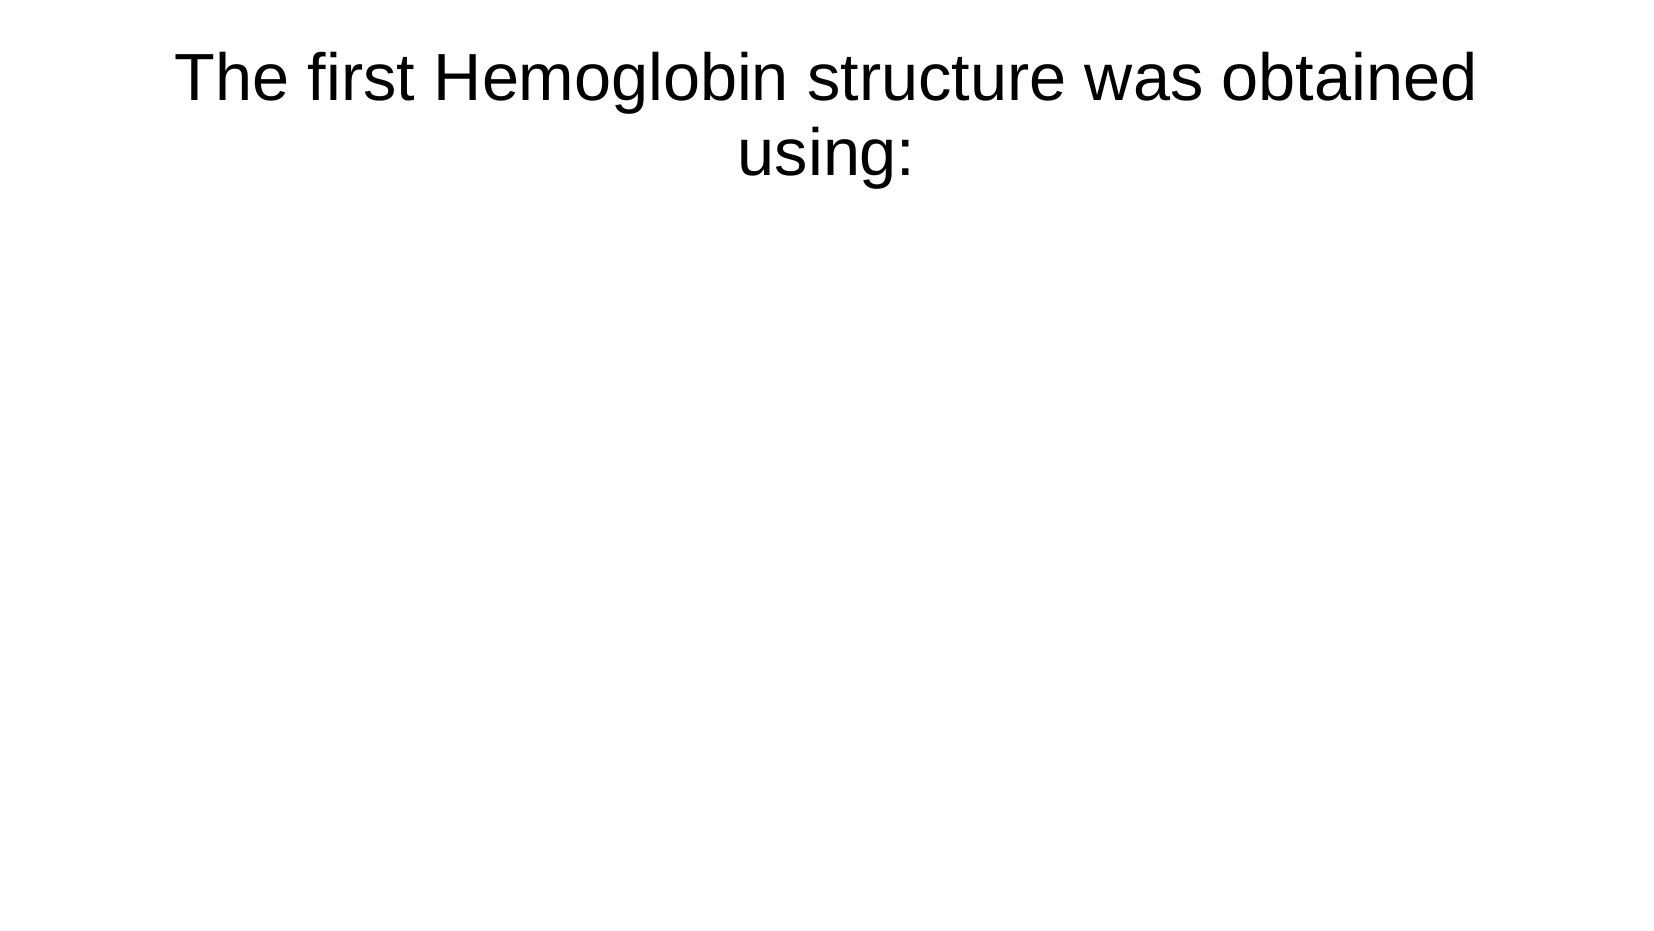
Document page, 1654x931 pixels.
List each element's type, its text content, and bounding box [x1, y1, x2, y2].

title The first Hemoglobin structure was obtained using: [82, 37, 1571, 193]
